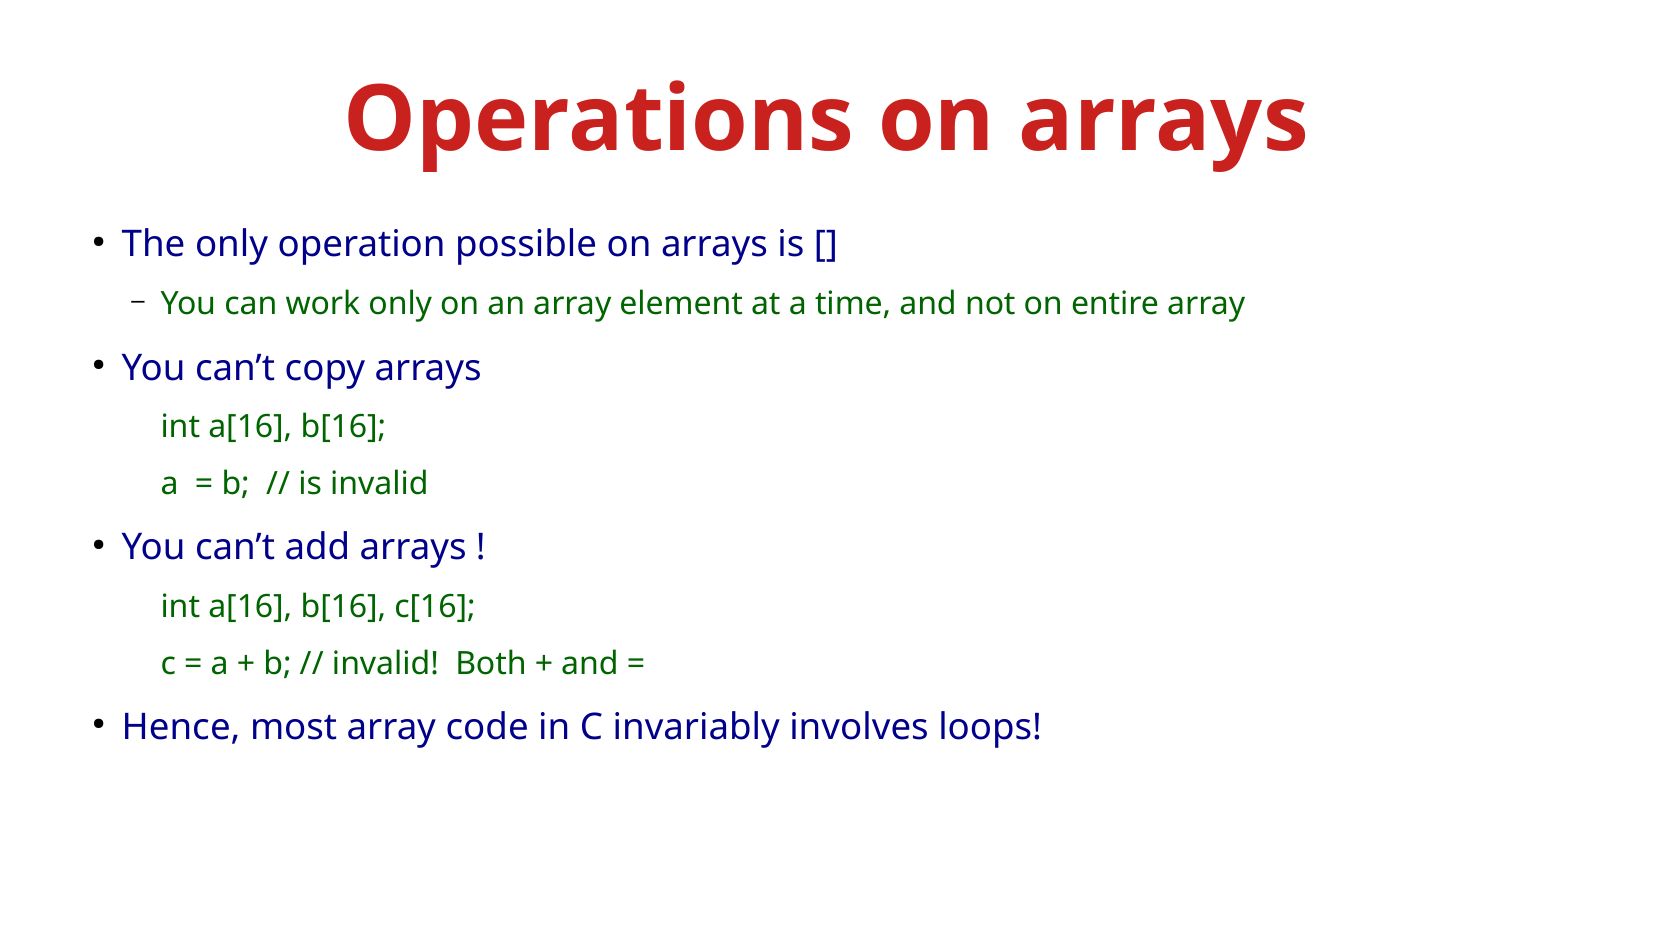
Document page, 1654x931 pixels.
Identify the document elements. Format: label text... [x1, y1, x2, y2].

title Operations on arrays [82, 37, 1571, 193]
list The only operation possible on arrays is [] You can work only on an array element at a time, and not on entire array You can’t copy arrays int a[16], b[16]; a = b; // is invalid You can’t add arrays ! int a[16], b[16], c[16]; c = a + b; // invalid! Both + and = Hence, most array code in C invariably involves loops! [82, 217, 1571, 758]
